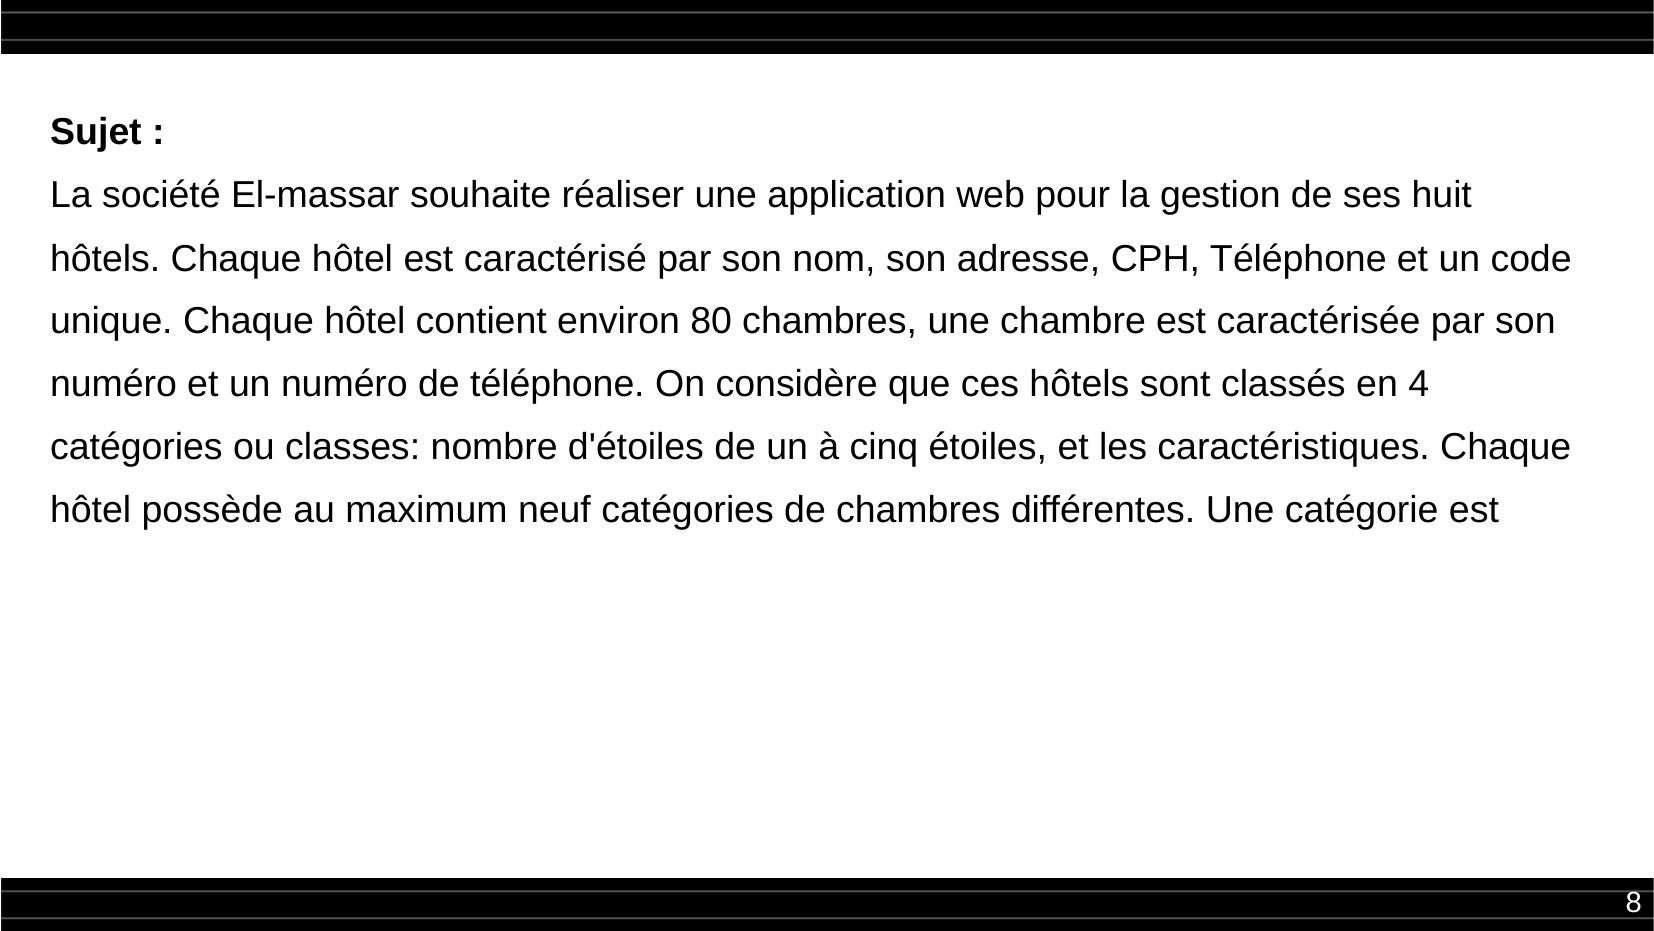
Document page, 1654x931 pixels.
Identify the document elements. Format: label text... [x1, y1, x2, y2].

picture [1, 0, 1654, 54]
text_box Sujet : La société El-massar souhaite réaliser une application web pour la gestion de ses huit hôtels. Chaque hôtel est caractérisé par son nom, son adresse, CPH, Téléphone et un code unique. Chaque hôtel contient environ 80 chambres, une chambre est caractérisée par son numéro et un numéro de téléphone. On considère que ces hôtels sont classés en 4 catégories ou classes: nombre d'étoiles de un à cinq étoiles, et les caractéristiques. Chaque hôtel possède au maximum neuf catégories de chambres différentes. Une catégorie est [35, 82, 1619, 539]
picture [1, 878, 1654, 931]
